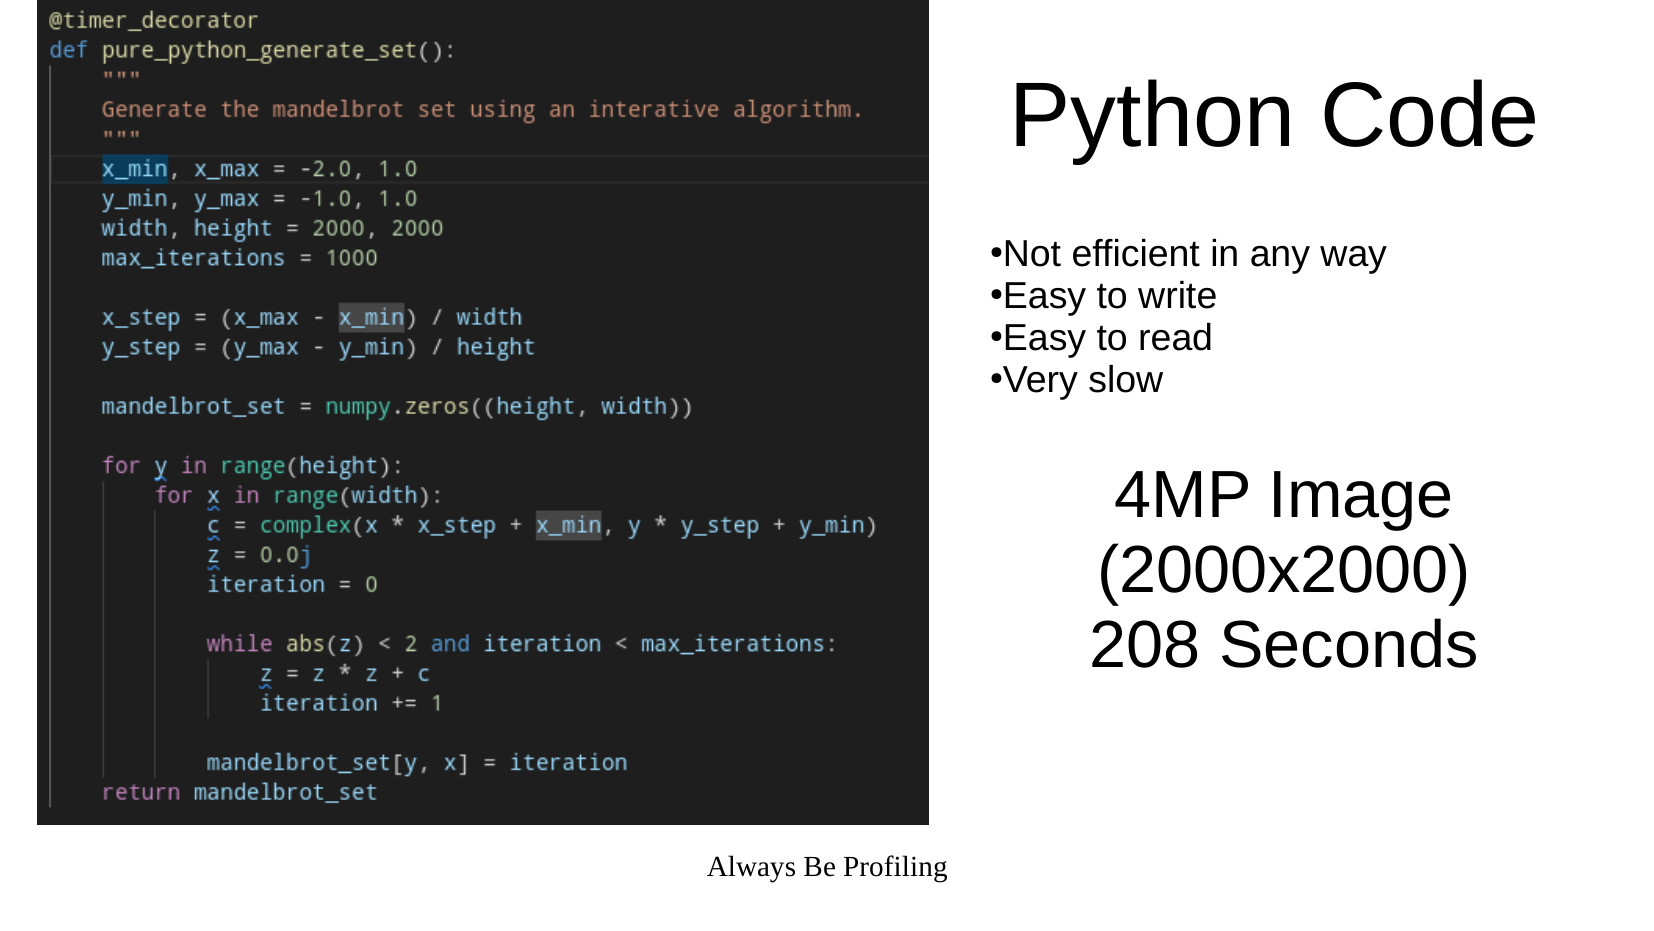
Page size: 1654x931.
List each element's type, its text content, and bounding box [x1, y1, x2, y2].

title Python Code [937, 32, 1613, 188]
text_box Always Be Profiling [565, 847, 1090, 912]
text_box Not efficient in any way Easy to write Easy to read Very slow [975, 225, 1576, 408]
text_box 4MP Image (2000x2000) 208 Seconds [928, 450, 1641, 751]
picture [37, 0, 929, 826]
